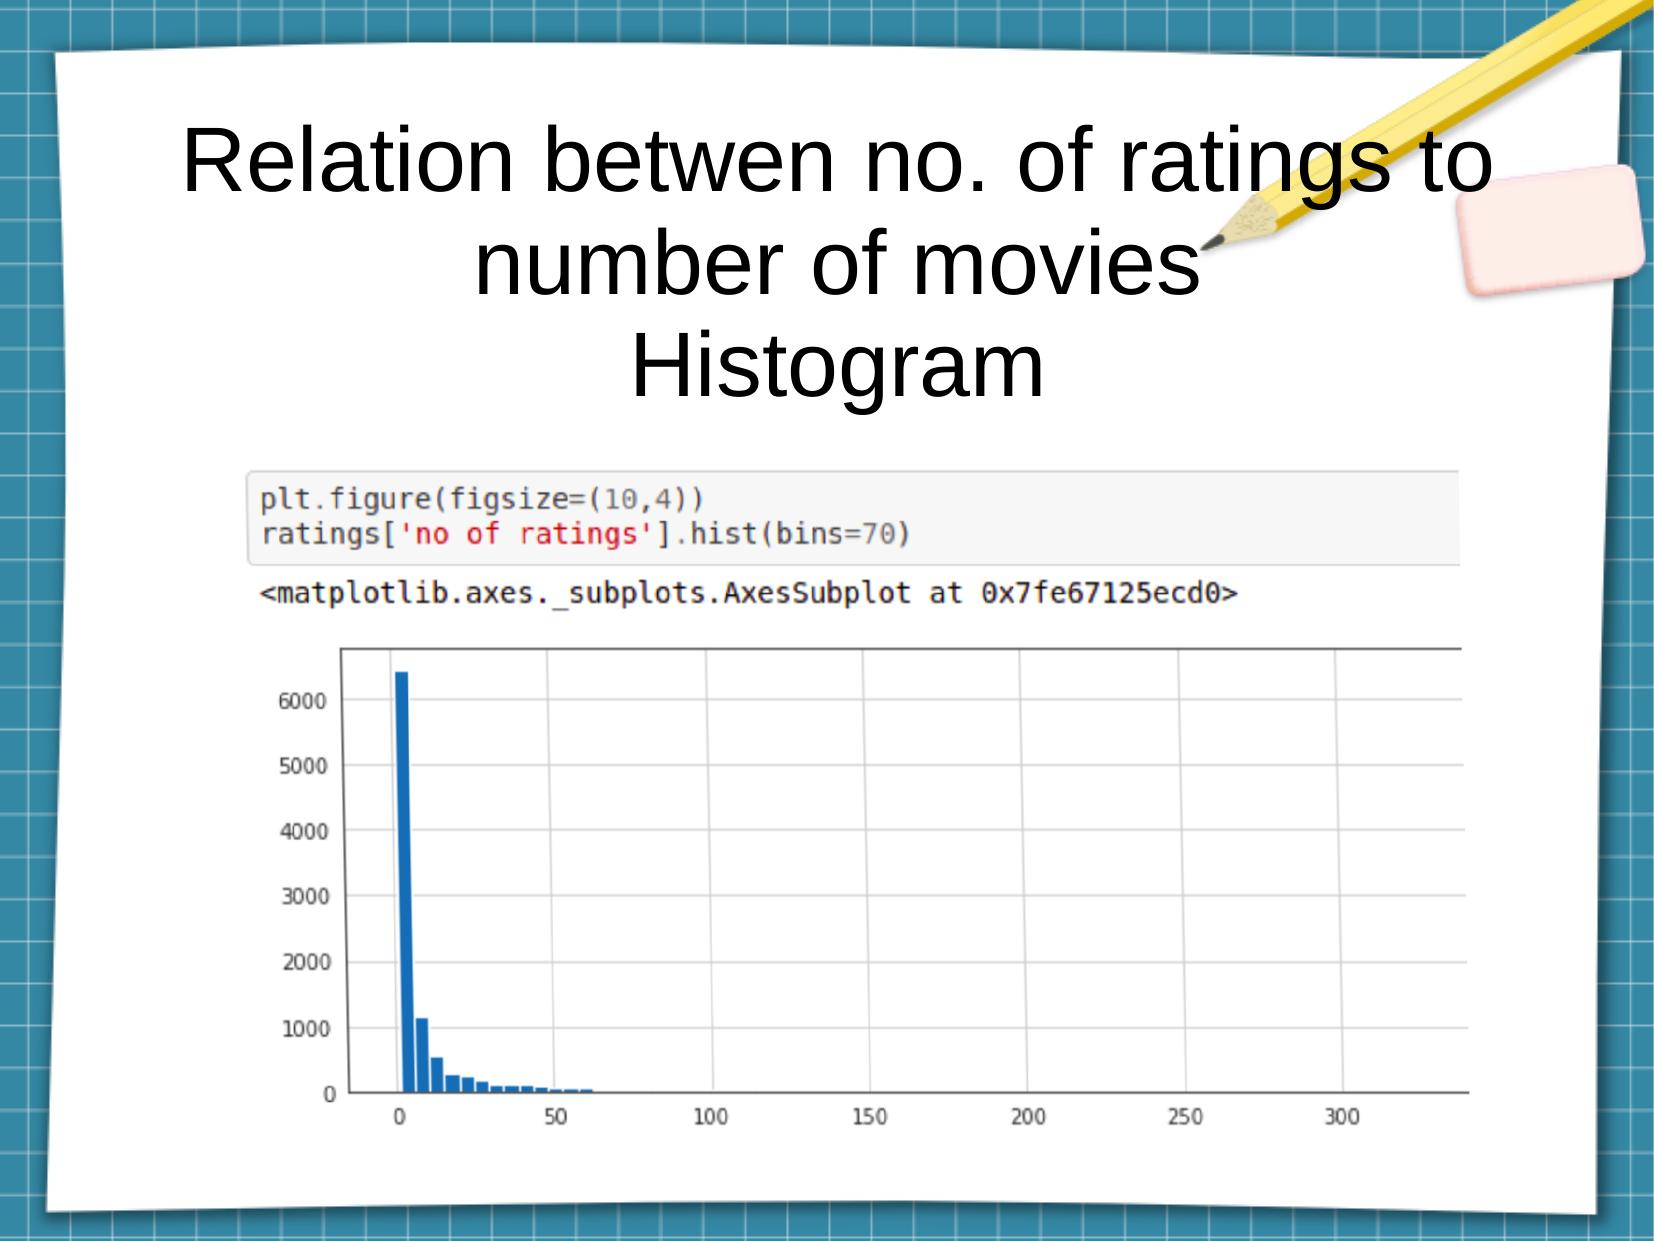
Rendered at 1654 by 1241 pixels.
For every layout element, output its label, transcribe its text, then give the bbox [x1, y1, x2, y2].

title Relation betwen no. of ratings to number of movies Histogram [94, 108, 1583, 417]
picture [0, 0, 1654, 1241]
